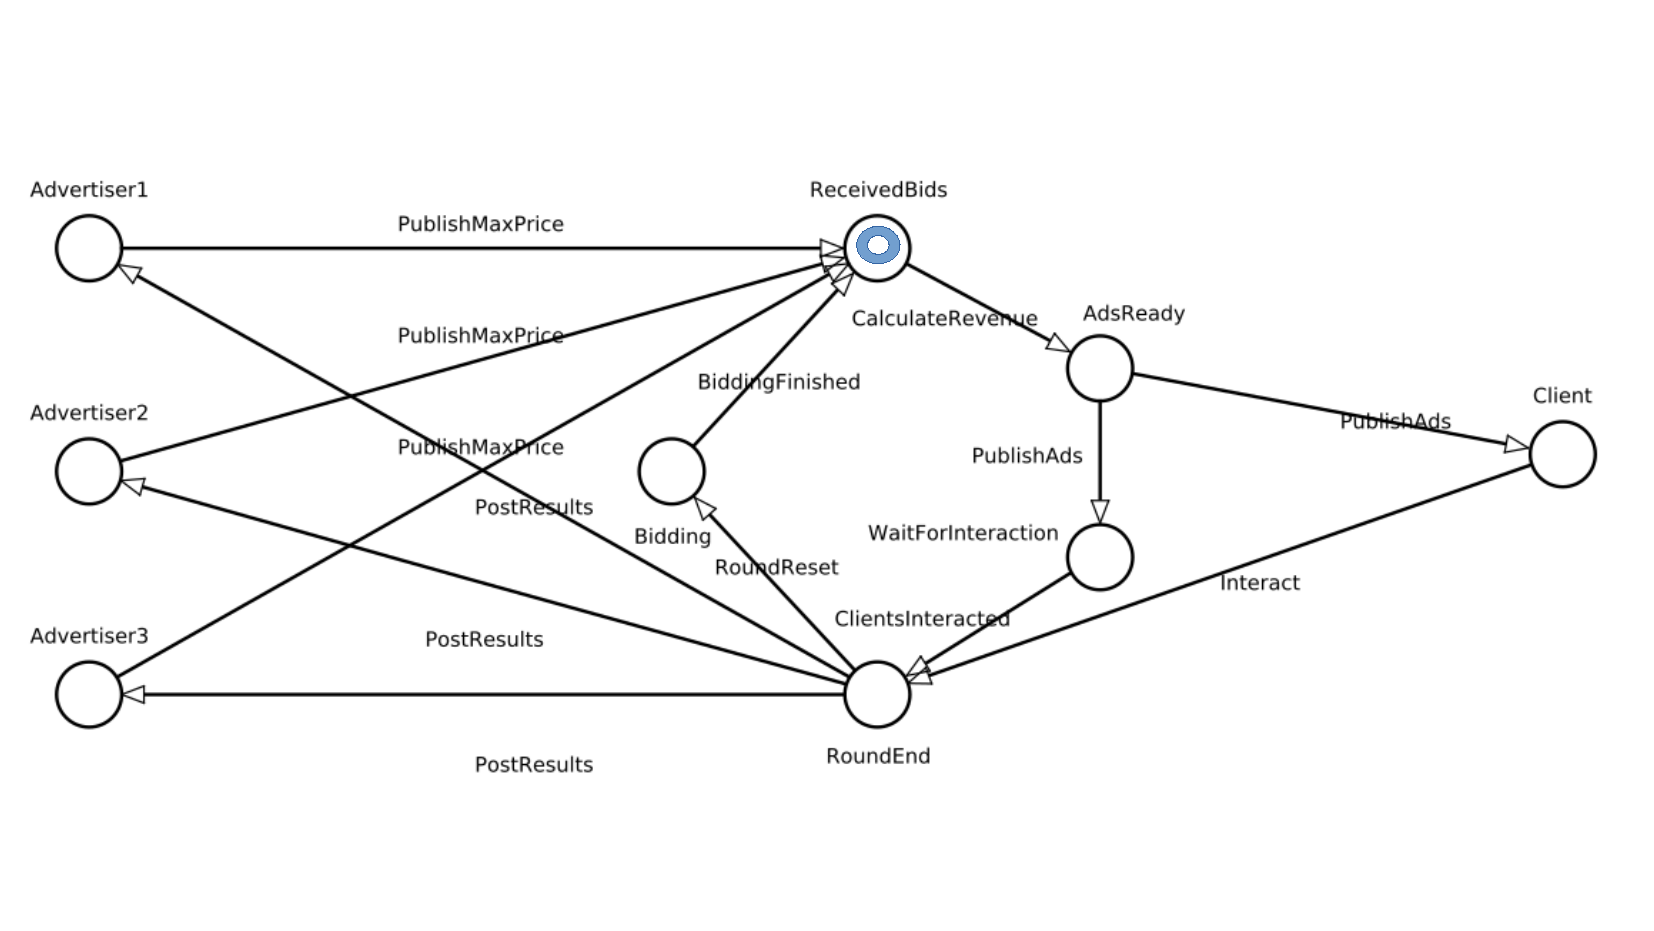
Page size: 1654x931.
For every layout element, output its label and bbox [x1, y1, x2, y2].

picture [15, 164, 1613, 774]
text_box [856, 226, 901, 264]
